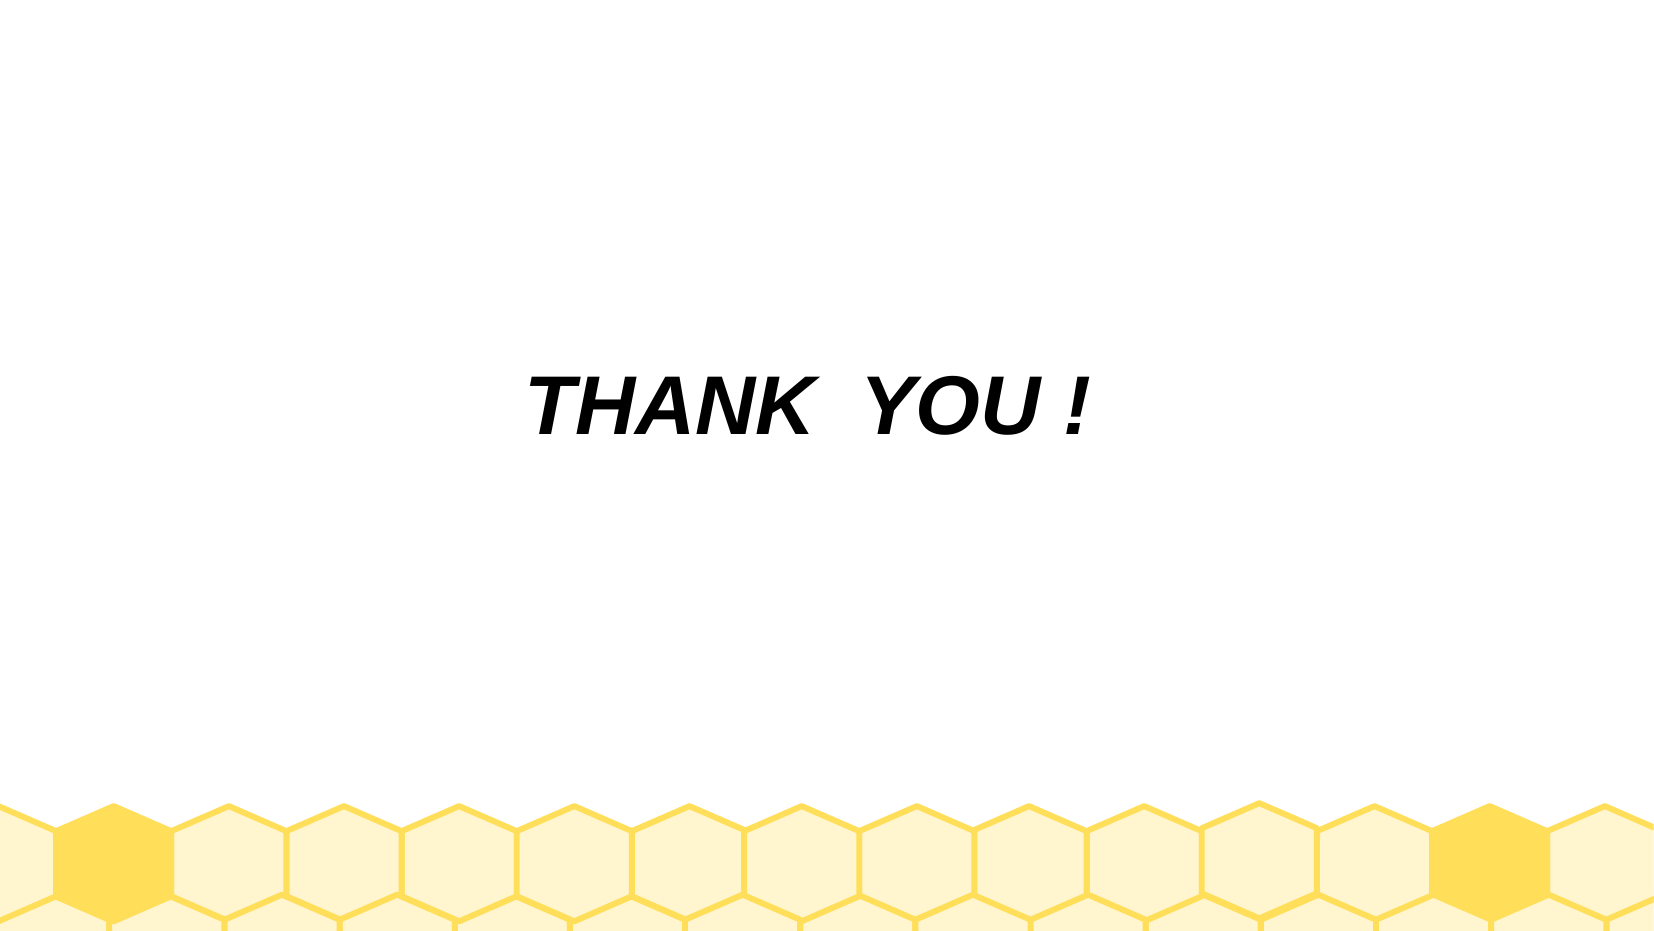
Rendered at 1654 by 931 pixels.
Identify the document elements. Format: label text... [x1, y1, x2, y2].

title THANK YOU ! [63, 11, 1553, 801]
